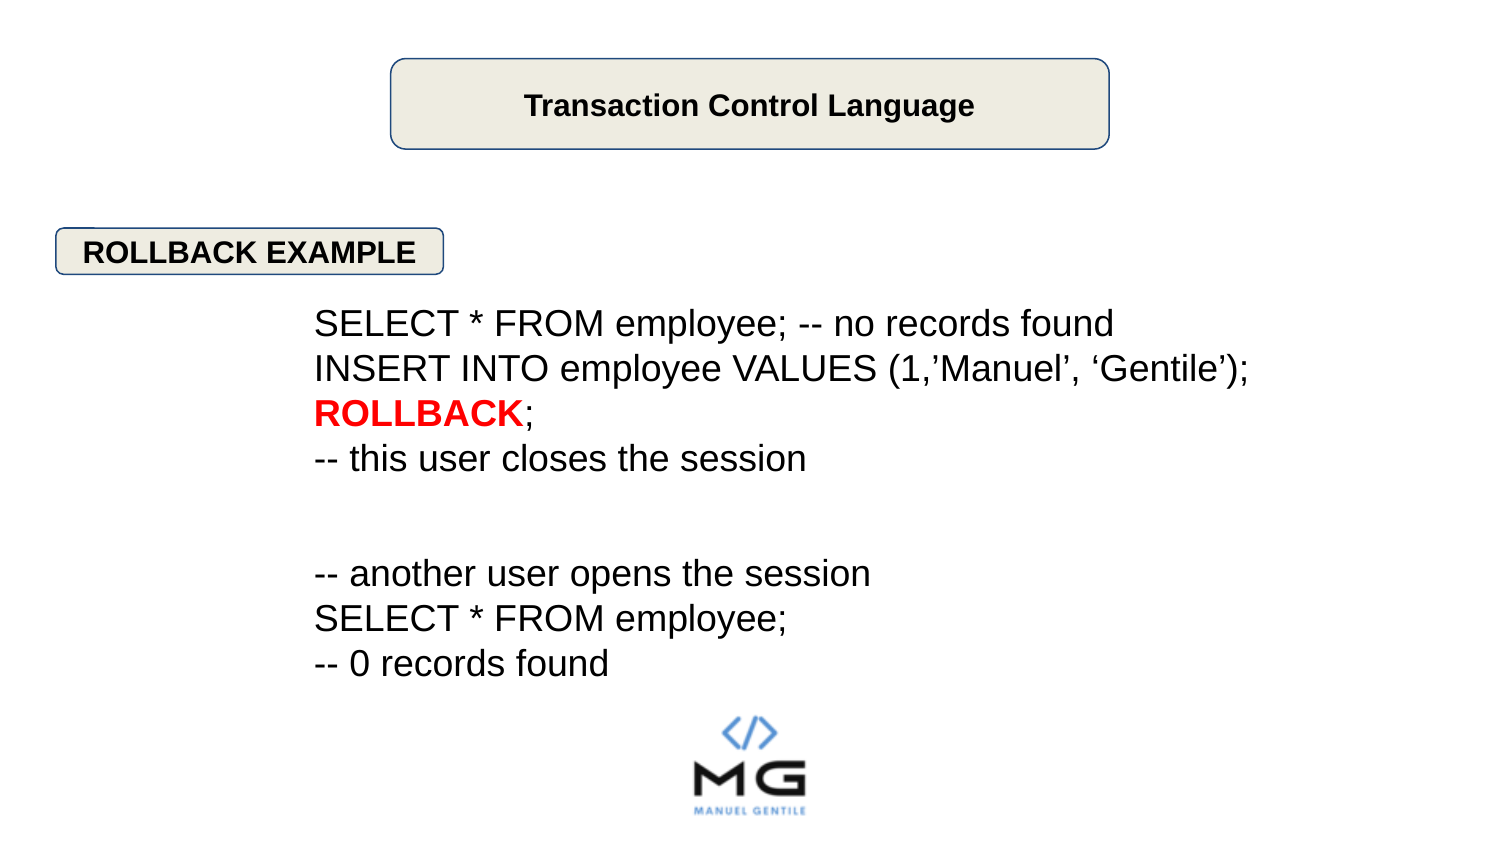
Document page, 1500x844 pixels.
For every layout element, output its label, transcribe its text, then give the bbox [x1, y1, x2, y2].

text_box SELECT * FROM employee; -- no records found INSERT INTO employee VALUES (1,’Manuel’, ‘Gentile’); ROLLBACK; -- this user closes the session [298, 283, 1422, 473]
text_box ROLLBACK EXAMPLE [55, 228, 444, 275]
text_box -- another user opens the session SELECT * FROM employee; -- 0 records found [298, 534, 1451, 691]
text_box Transaction Control Language [390, 58, 1110, 150]
picture [671, 691, 829, 844]
